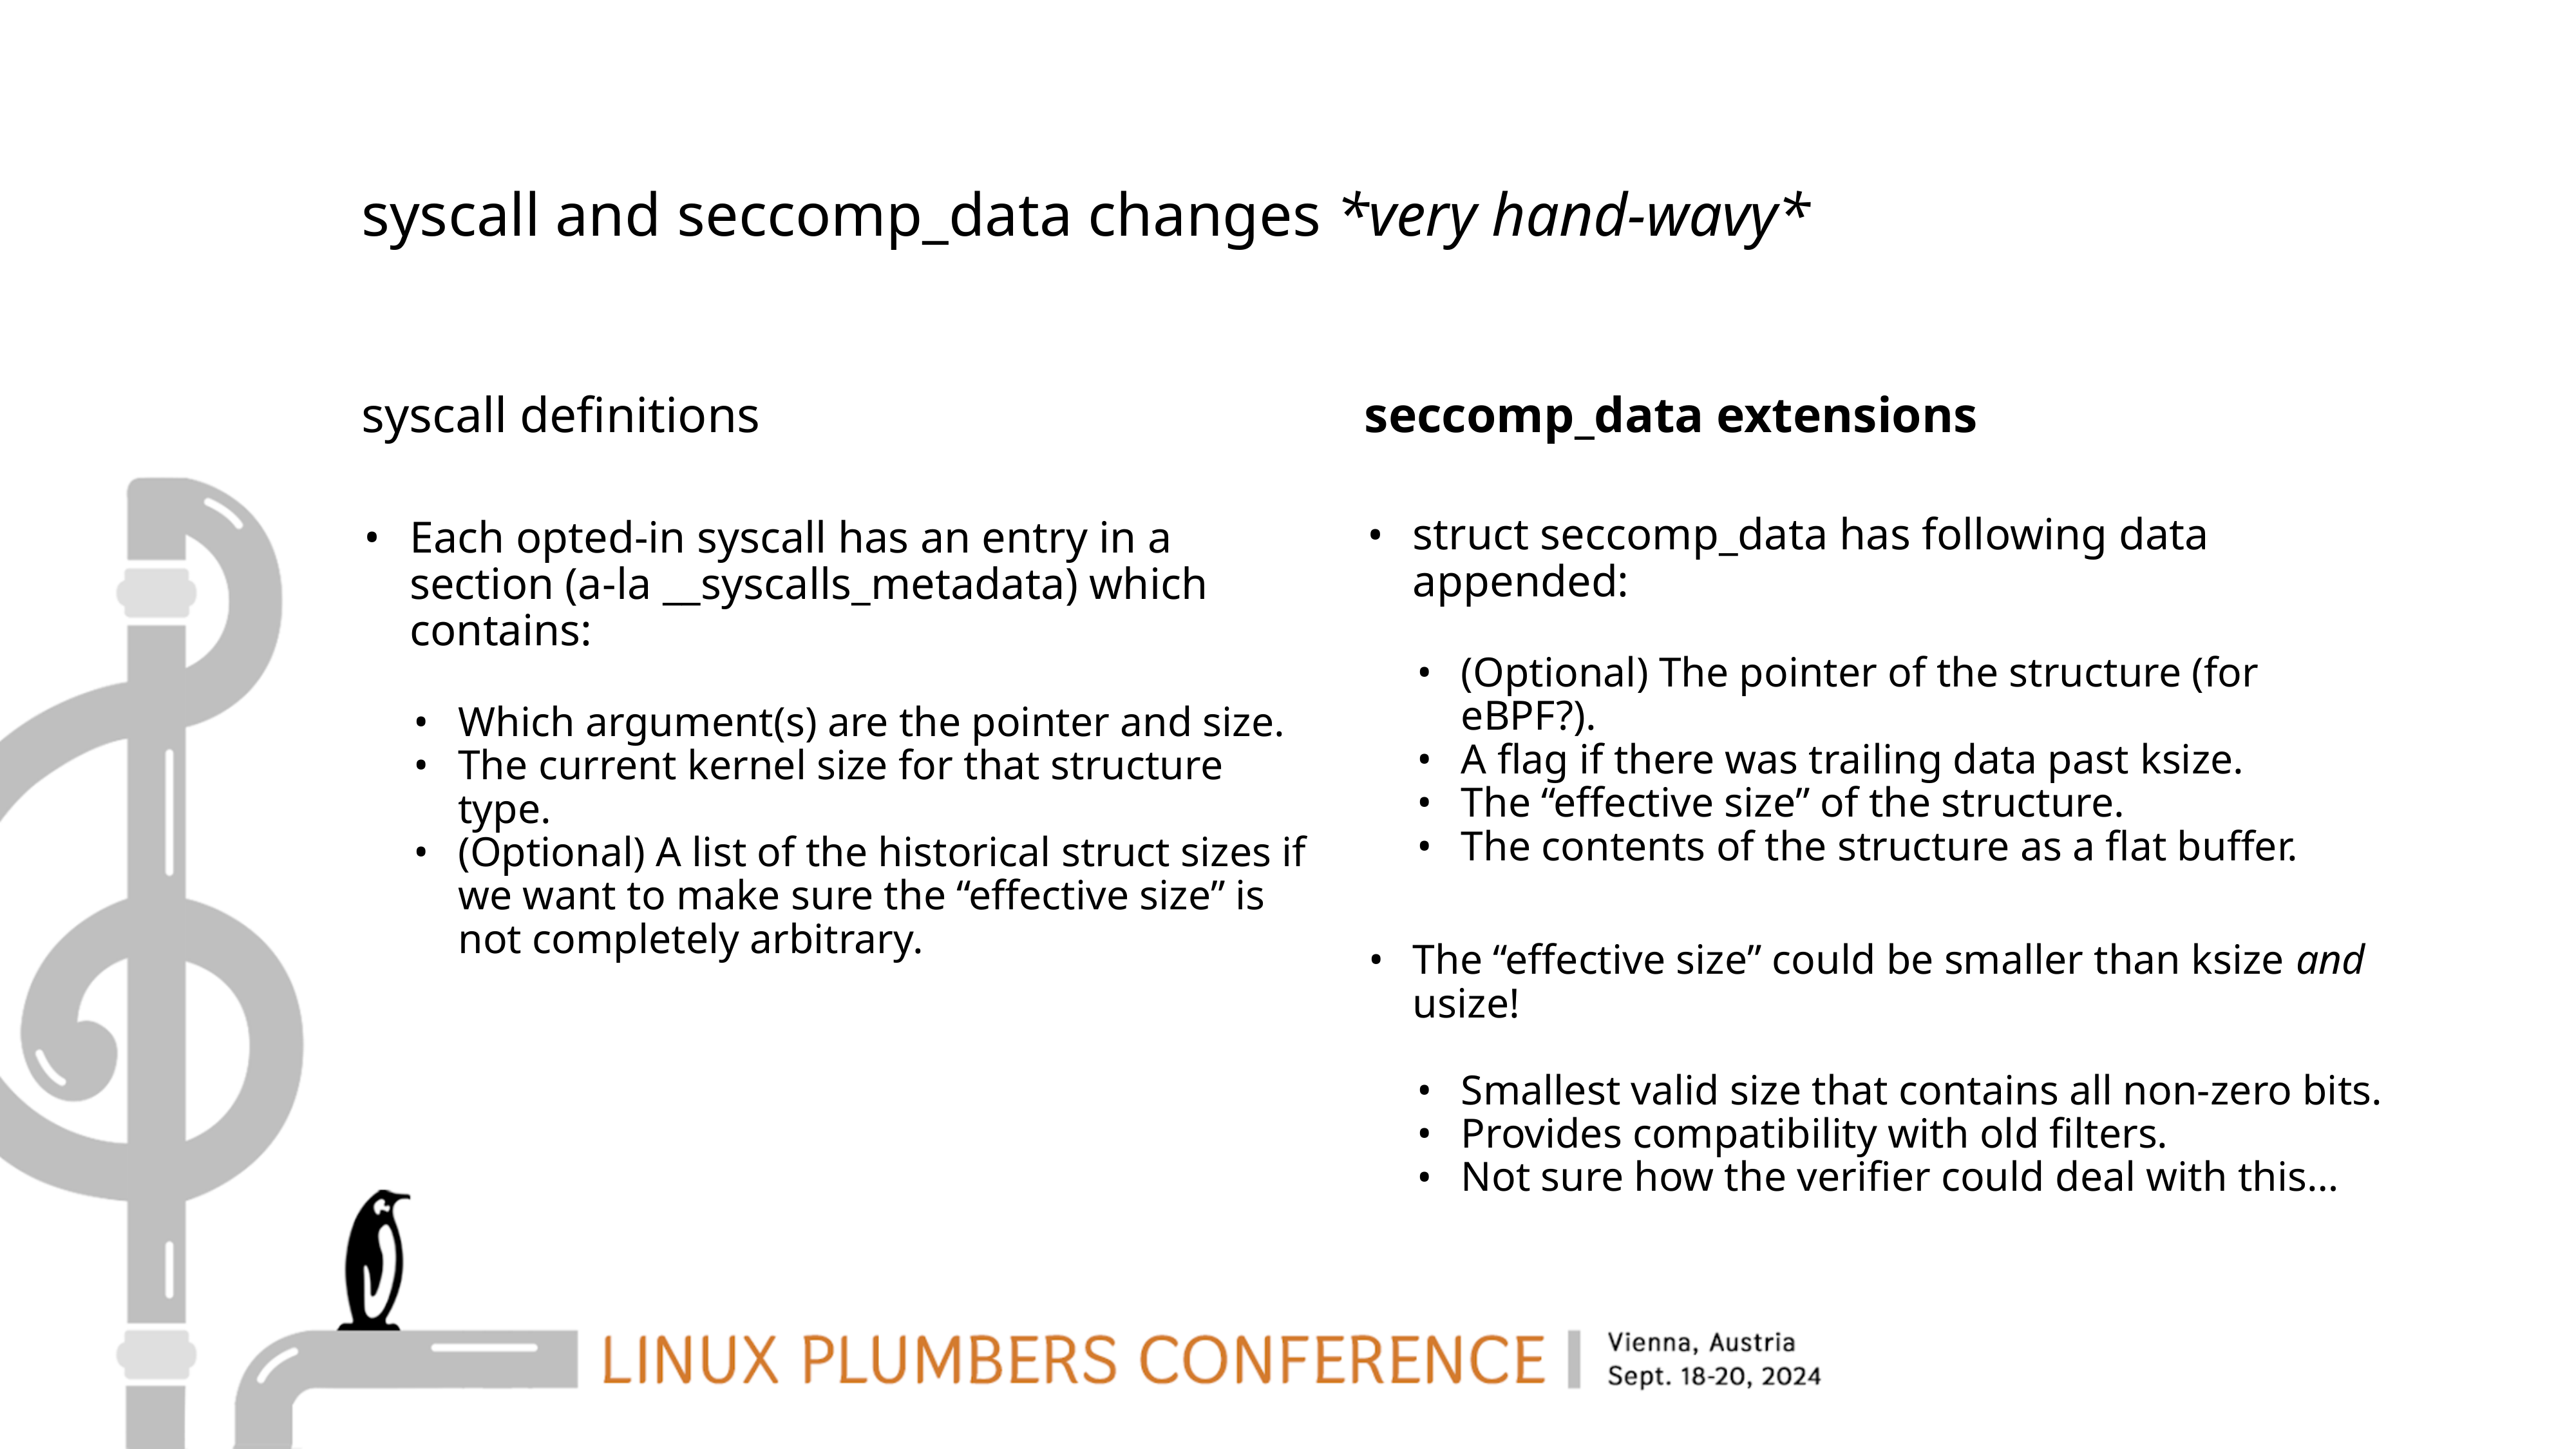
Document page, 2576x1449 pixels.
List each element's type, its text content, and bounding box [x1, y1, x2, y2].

list syscall definitions Each opted-in syscall has an entry in a section (a-la __syscalls_metadata) which contains: Which argument(s) are the pointer and size. The current kernel size for that structure type. (Optional) A list of the historical struct sizes if we want to make sure the “effective size” is not completely arbitrary. [352, 385, 1325, 1177]
title syscall and seccomp_data changes *very hand-wavy* [352, 77, 2399, 357]
list seccomp_data extensions struct seccomp_data has following data appended: (Optional) The pointer of the structure (for eBPF?). A flag if there was trailing data past ksize. The “effective size” of the structure. The contents of the structure as a flat buffer. The “effective size” could be smaller than ksize and usize! Smallest valid size that contains all non-zero bits. Provides compatibility with old filters. Not sure how the verifier could deal with this… [1354, 385, 2399, 1177]
picture [0, 0, 2576, 1449]
